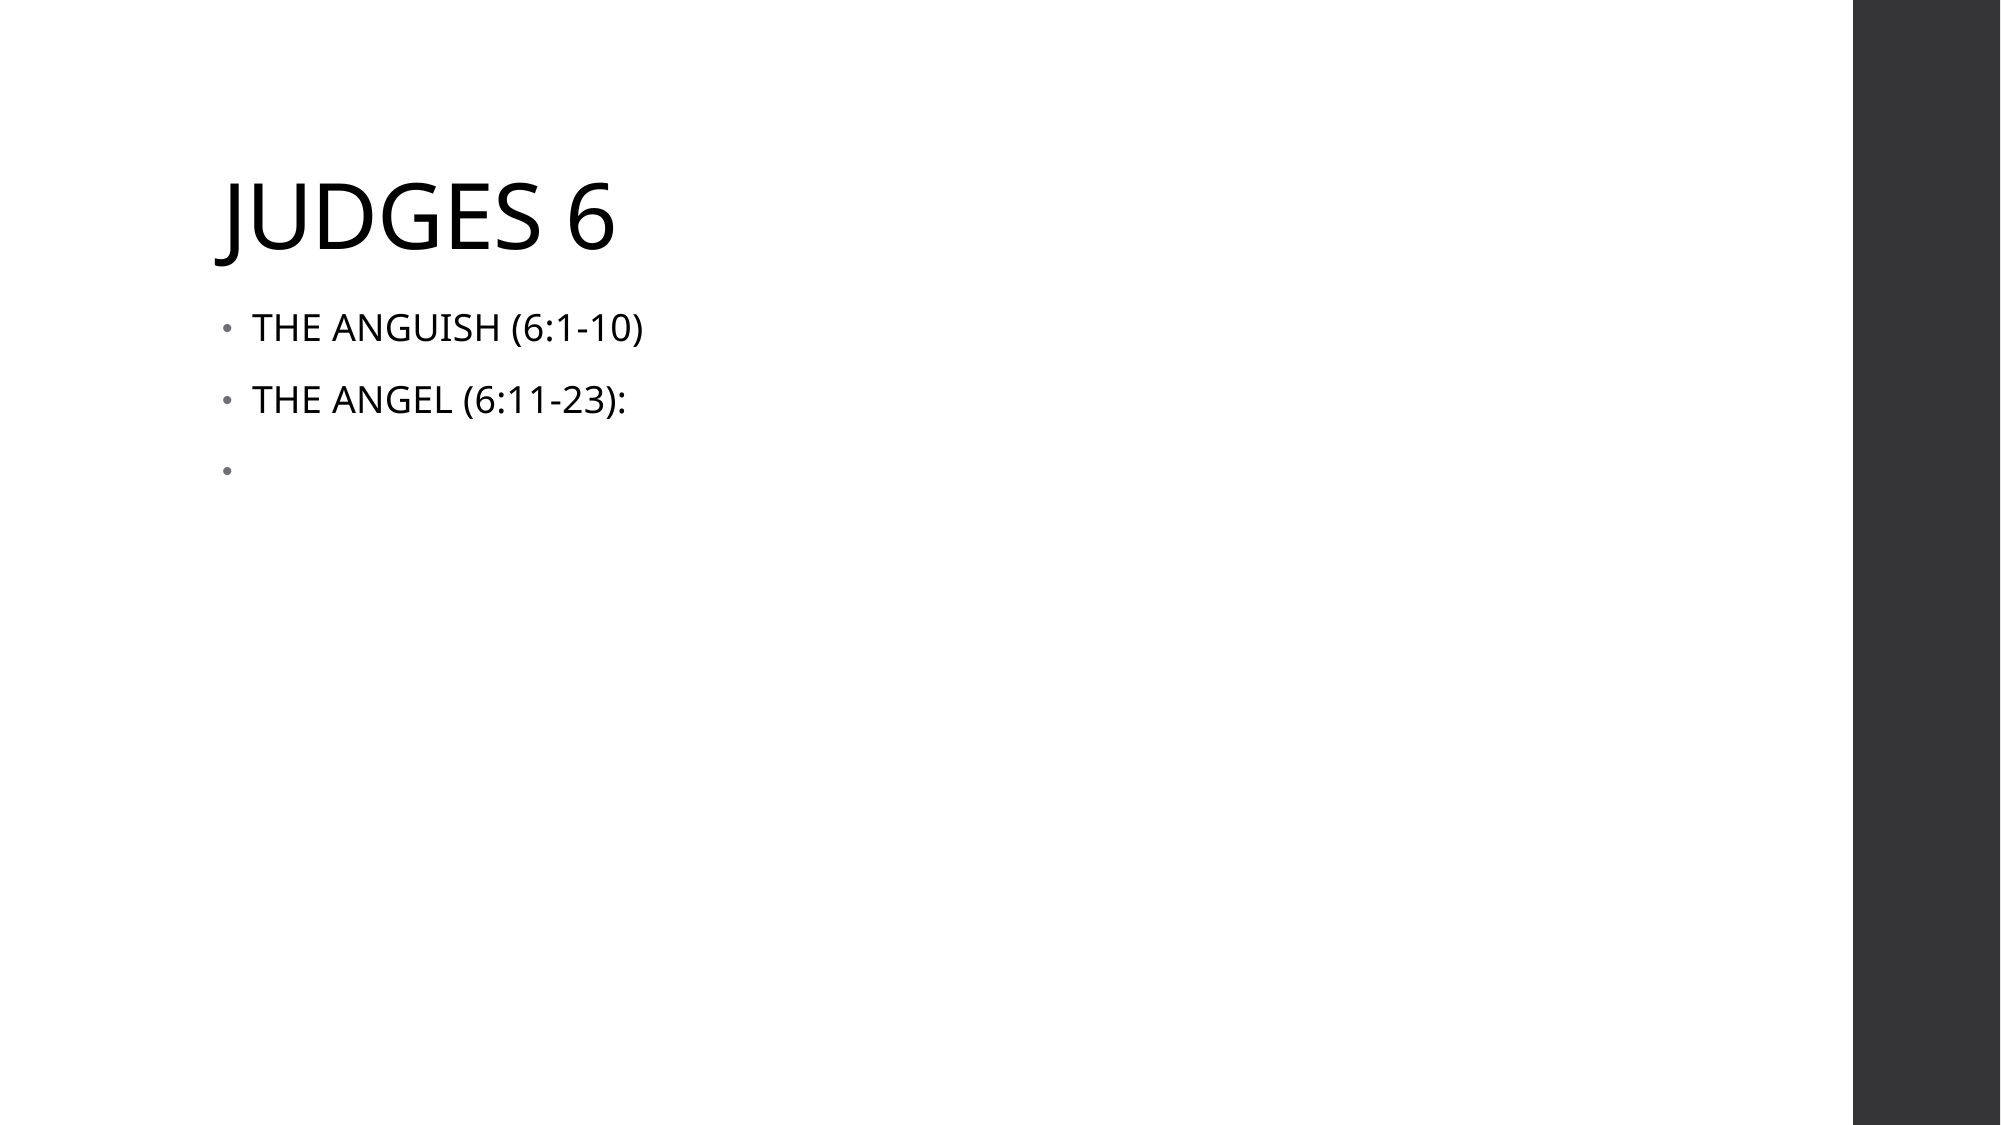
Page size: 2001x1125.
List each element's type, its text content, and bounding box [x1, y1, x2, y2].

title JUDGES 6 [206, 60, 1797, 278]
list THE ANGUISH (6:1-10) THE ANGEL (6:11-23): [206, 299, 1617, 1014]
